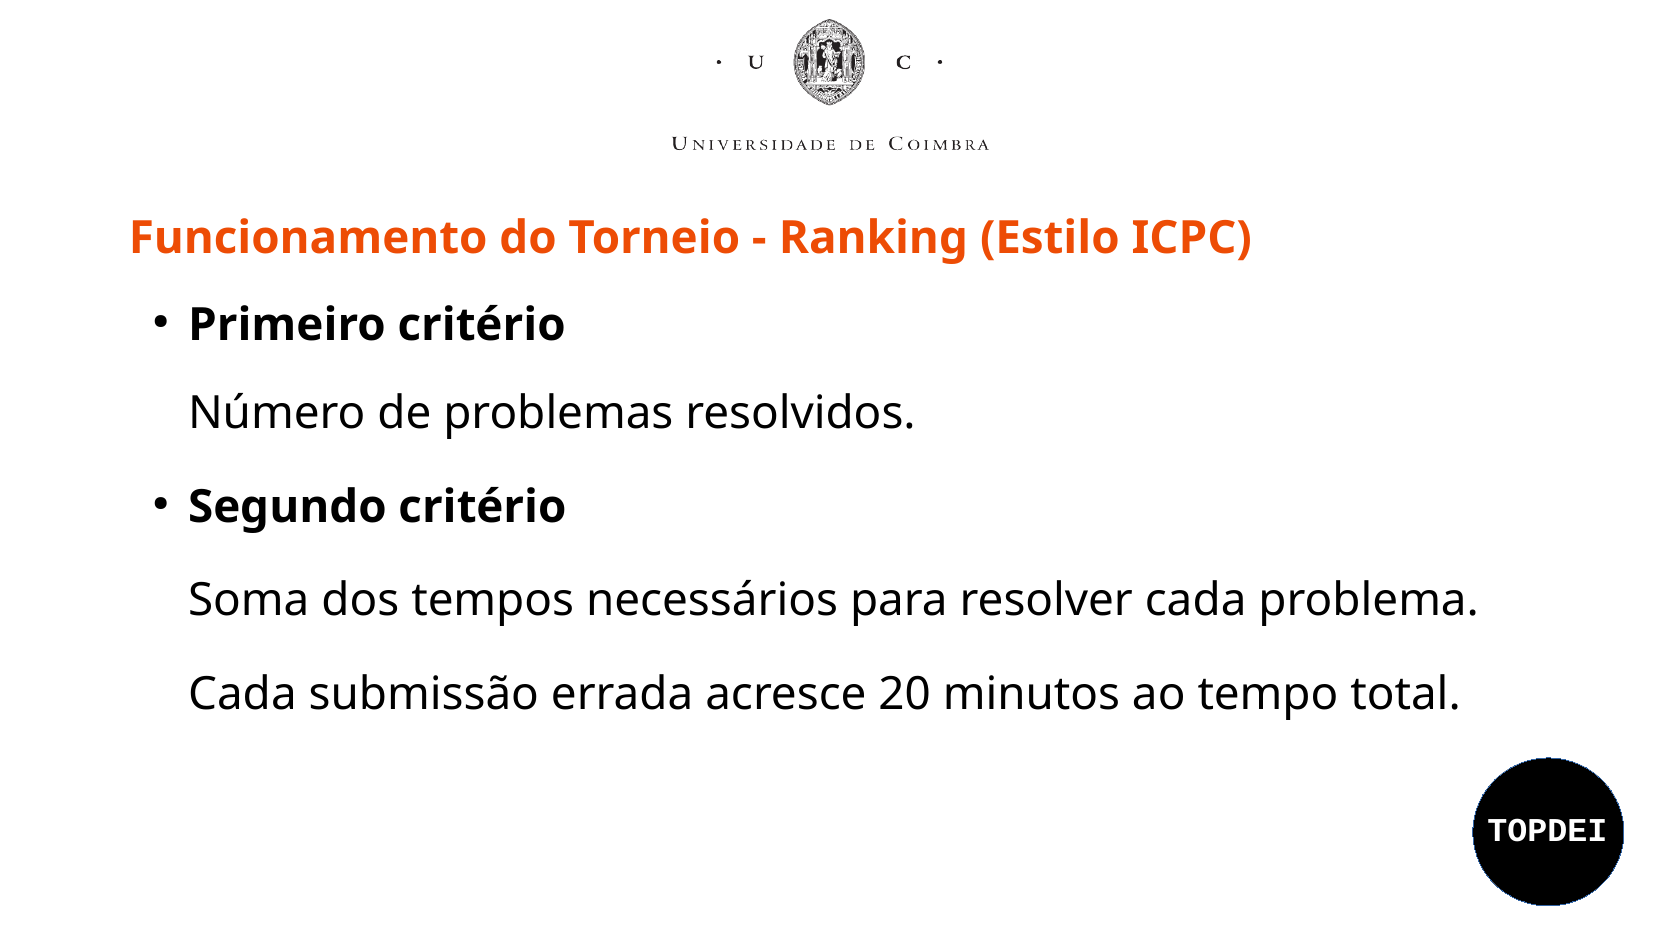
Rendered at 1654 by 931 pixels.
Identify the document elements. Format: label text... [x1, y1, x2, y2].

text_box Funcionamento do Torneio - Ranking (Estilo ICPC) Primeiro critério Número de problemas resolvidos. Segundo critério Soma dos tempos necessários para resolver cada problema. Cada submissão errada acresce 20 minutos ao tempo total. [114, 196, 1540, 842]
text_box [1477, 757, 1620, 806]
text_box TOPDEI [1472, 806, 1628, 871]
text_box [1484, 871, 1613, 906]
picture [641, 0, 1013, 200]
